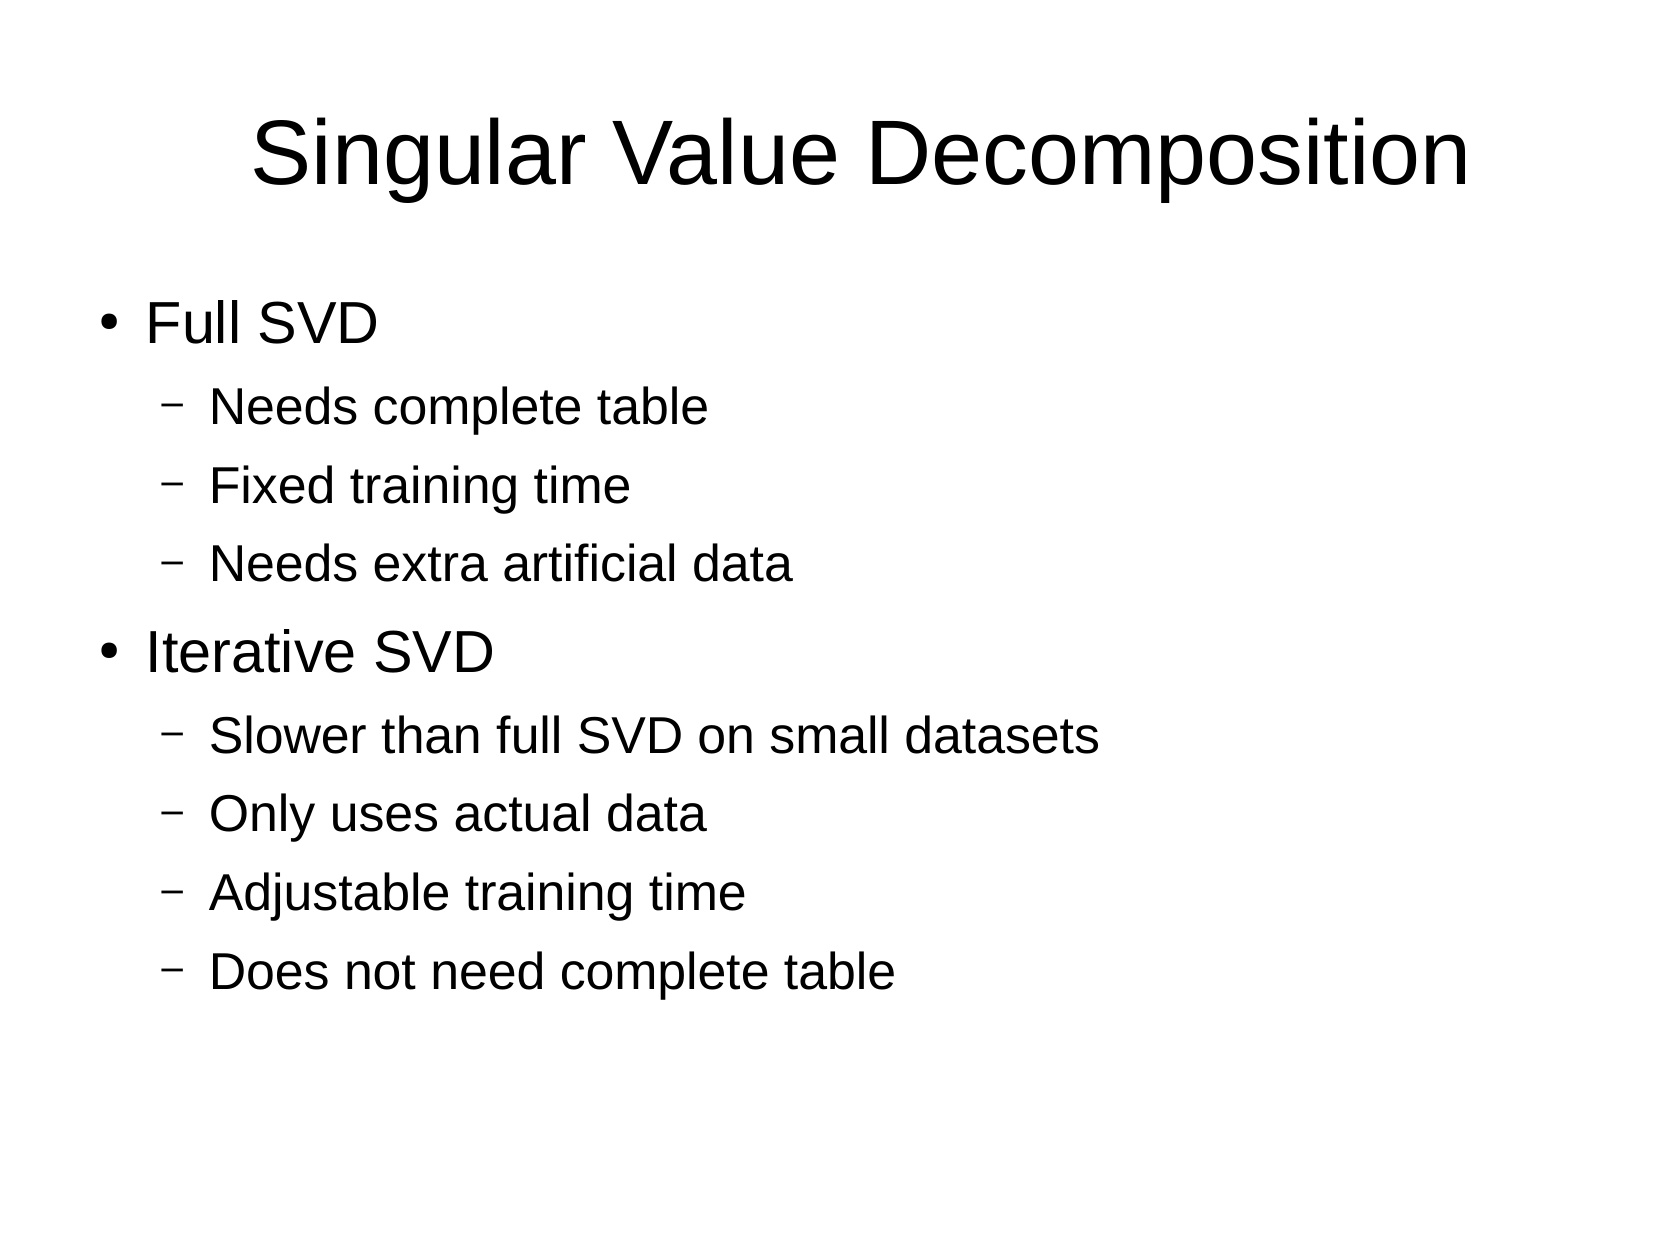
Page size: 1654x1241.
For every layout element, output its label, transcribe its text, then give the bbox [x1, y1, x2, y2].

list Full SVD Needs complete table Fixed training time Needs extra artificial data Iterative SVD Slower than full SVD on small datasets Only uses actual data Adjustable training time Does not need complete table [82, 290, 1571, 1010]
title Singular Value Decomposition [82, 49, 1571, 257]
